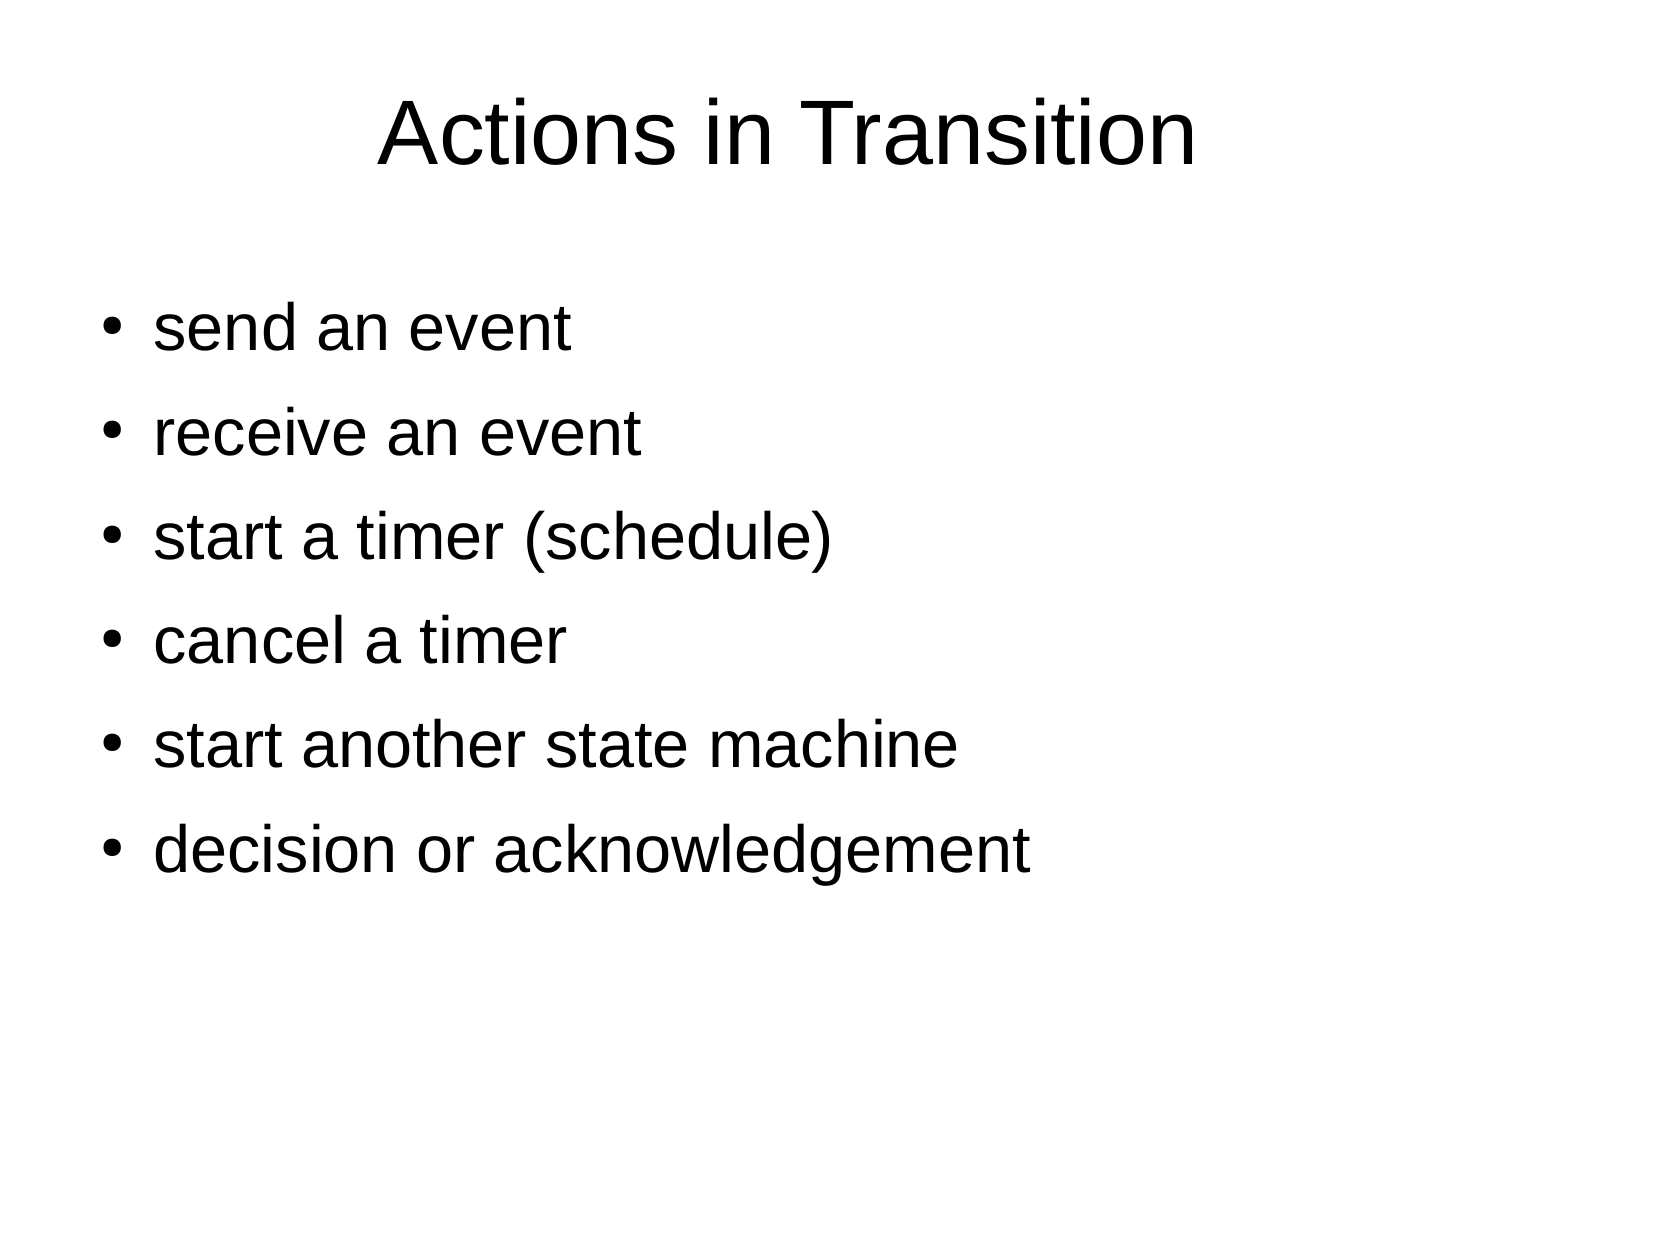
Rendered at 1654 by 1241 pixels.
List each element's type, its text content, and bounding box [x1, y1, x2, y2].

list send an event receive an event start a timer (schedule) cancel a timer start another state machine decision or acknowledgement [82, 290, 1571, 1010]
title Actions in Transition [82, 29, 1571, 237]
